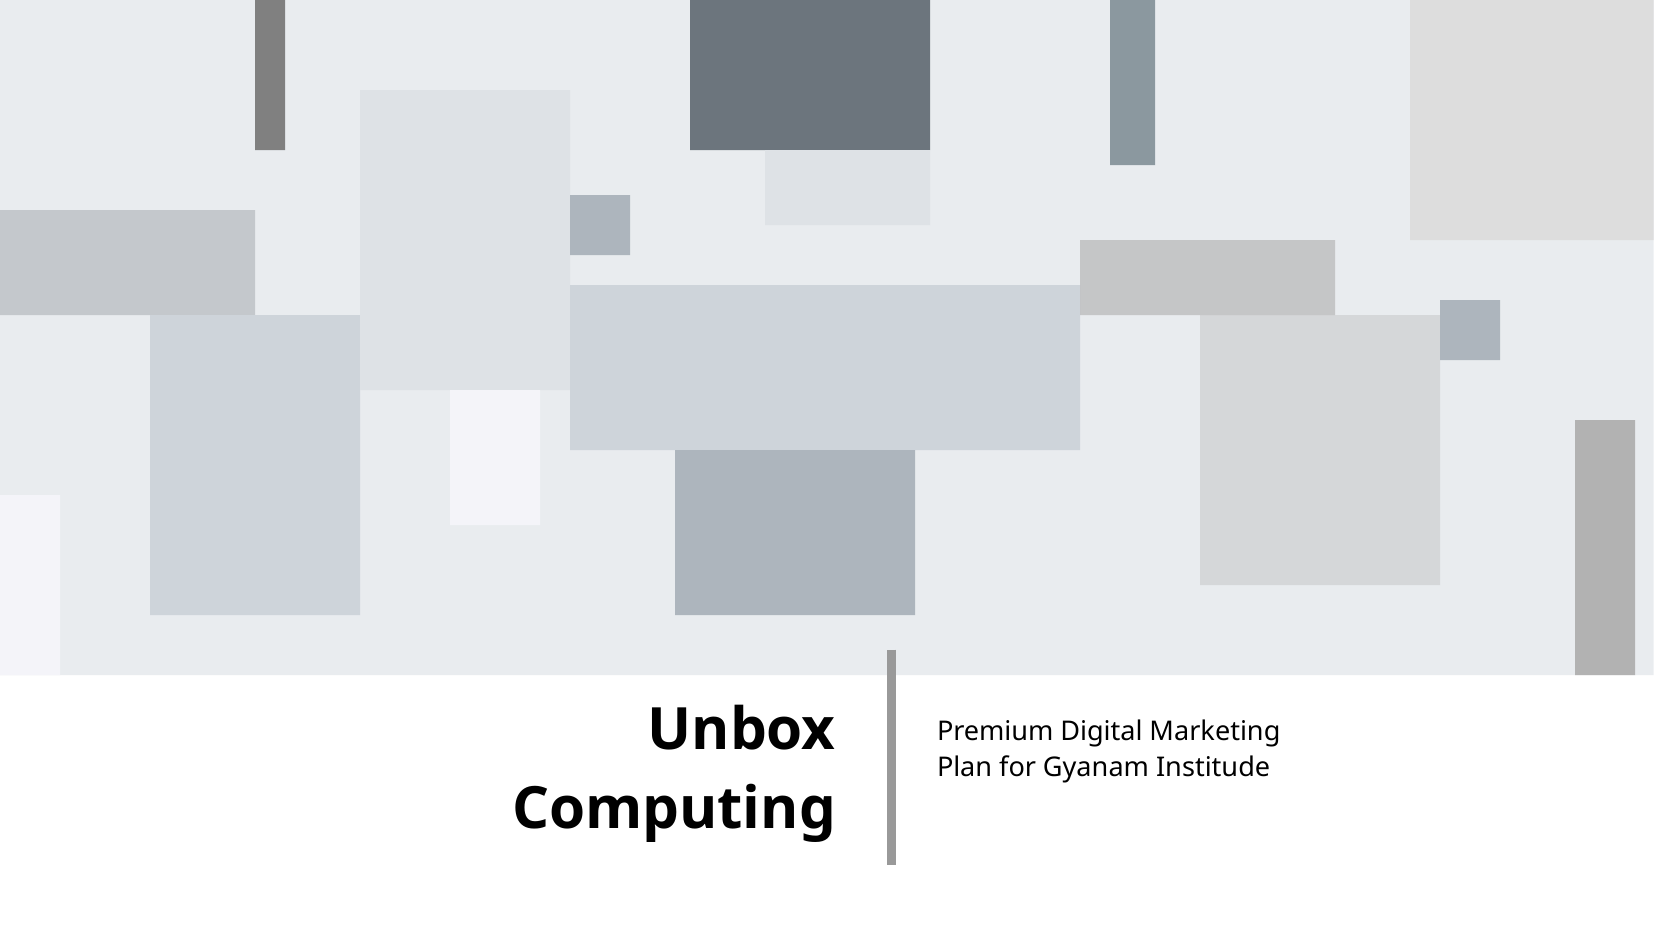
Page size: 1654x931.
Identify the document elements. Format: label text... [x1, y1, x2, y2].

text_box Unbox Computing [376, 679, 851, 931]
text_box Premium Digital Marketing Plan for Gyanam Institude [922, 704, 1329, 811]
